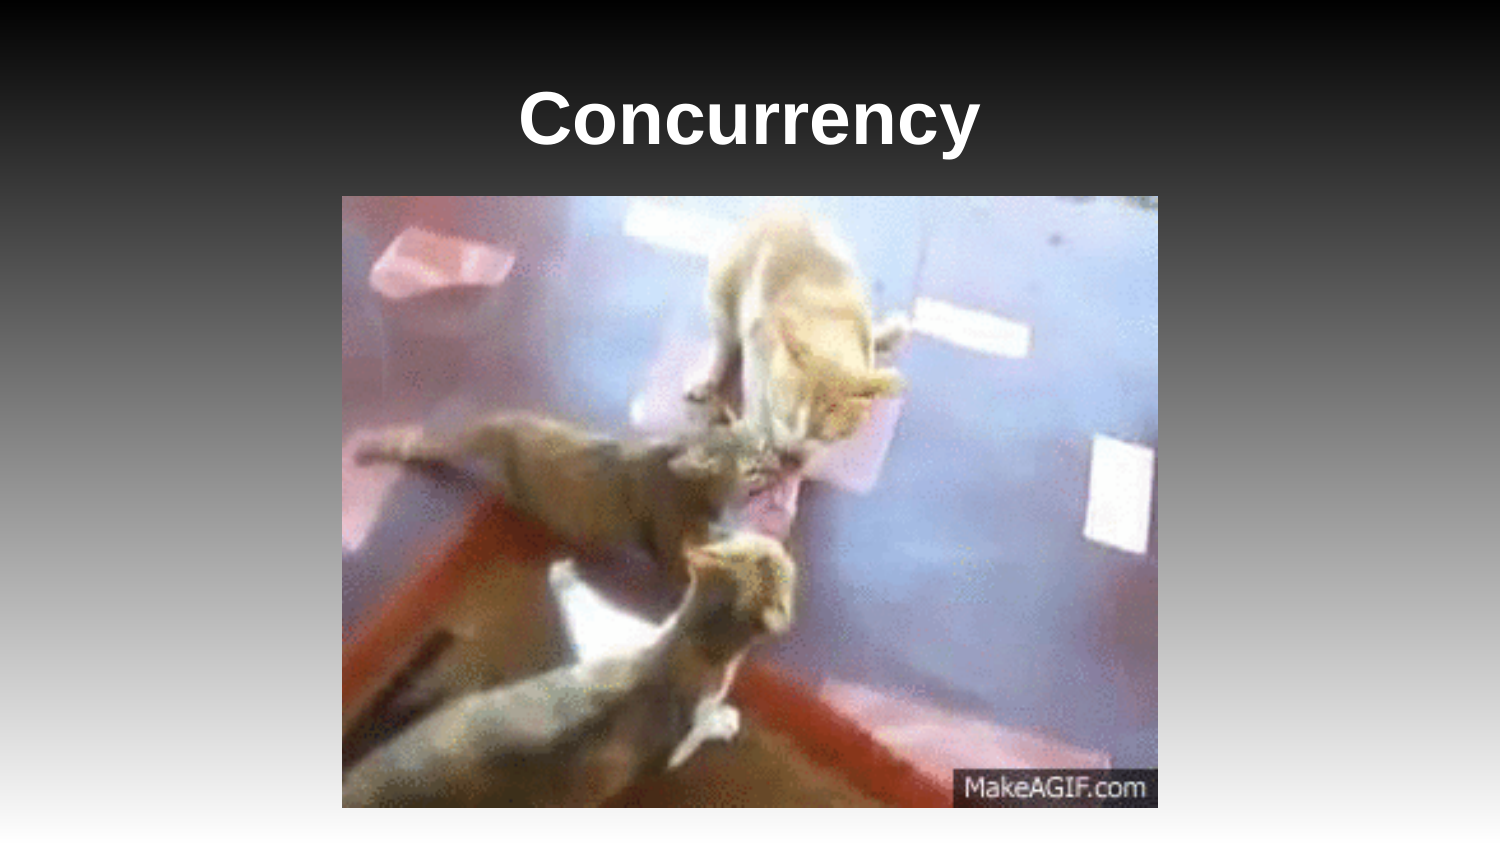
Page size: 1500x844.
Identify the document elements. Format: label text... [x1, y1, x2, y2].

title Concurrency [75, 33, 1425, 175]
picture [342, 196, 1158, 808]
